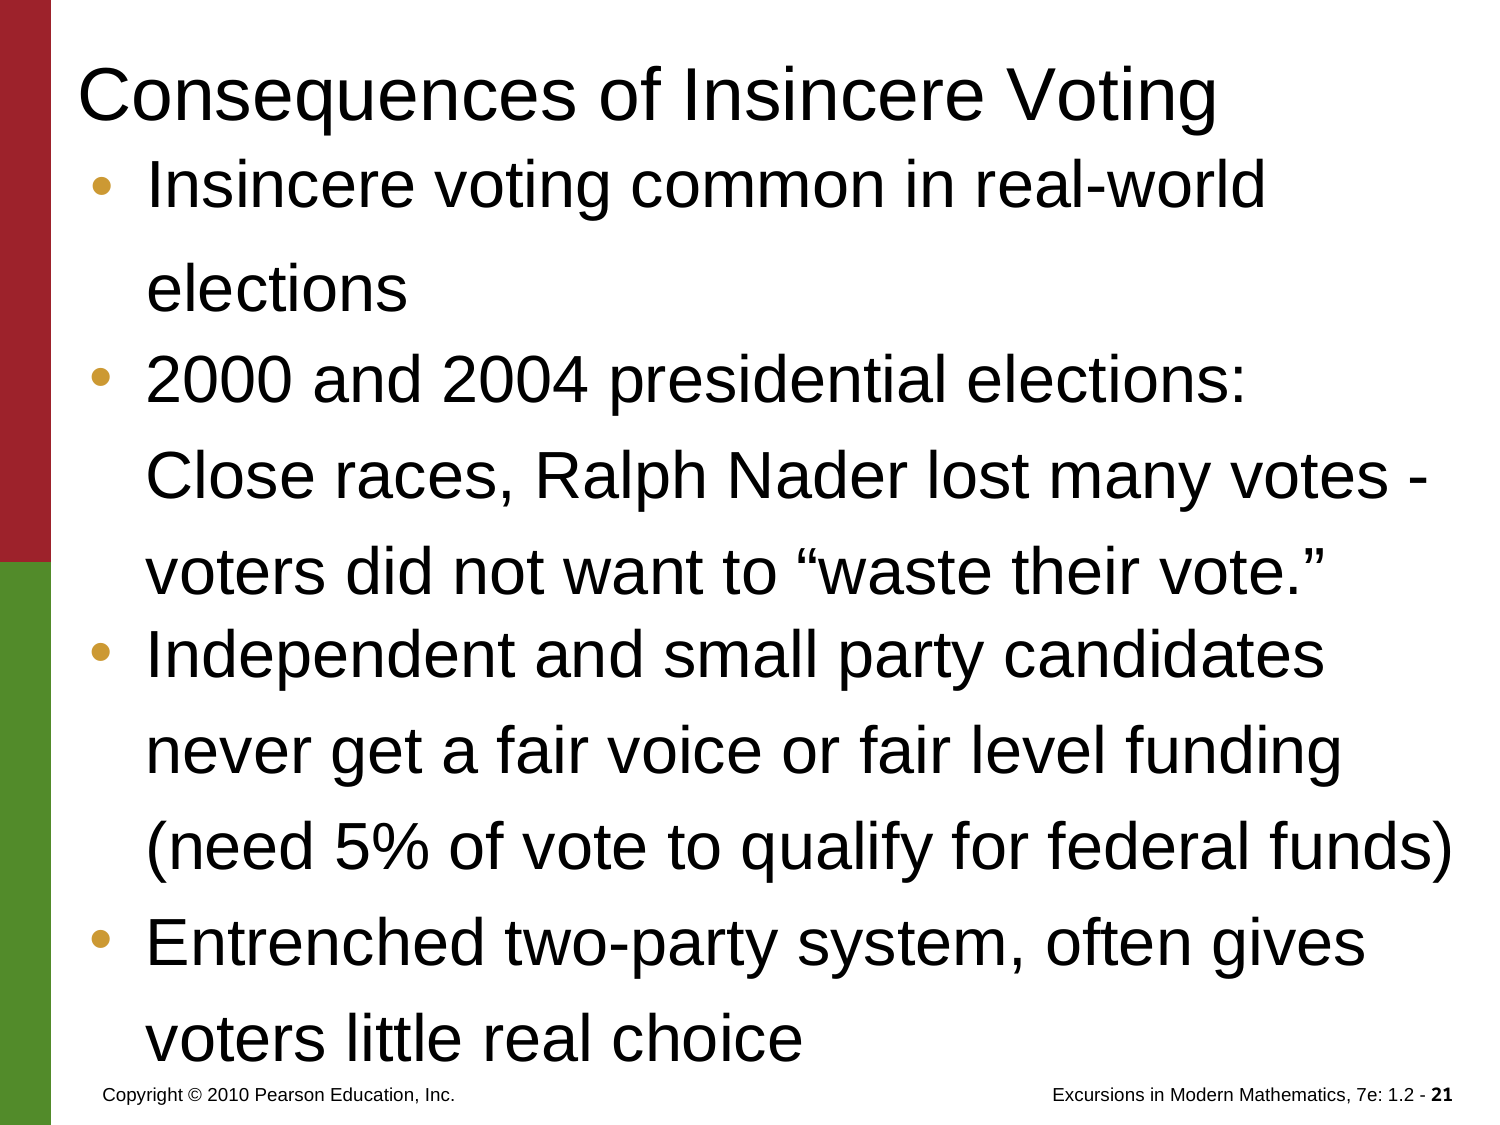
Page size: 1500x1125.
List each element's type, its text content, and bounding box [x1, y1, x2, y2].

text_box Independent and small party candidates never get a fair voice or fair level funding (need 5% of vote to qualify for federal funds) [74, 587, 1475, 875]
text_box Consequences of Insincere Voting [62, 37, 1413, 143]
text_box 2000 and 2004 presidential elections: Close races, Ralph Nader lost many votes - voters did not want to “waste their vote.” [74, 312, 1450, 587]
text_box Entrenched two-party system, often gives voters little real choice [74, 875, 1475, 1075]
list Insincere voting common in real-world elections [75, 125, 1500, 351]
